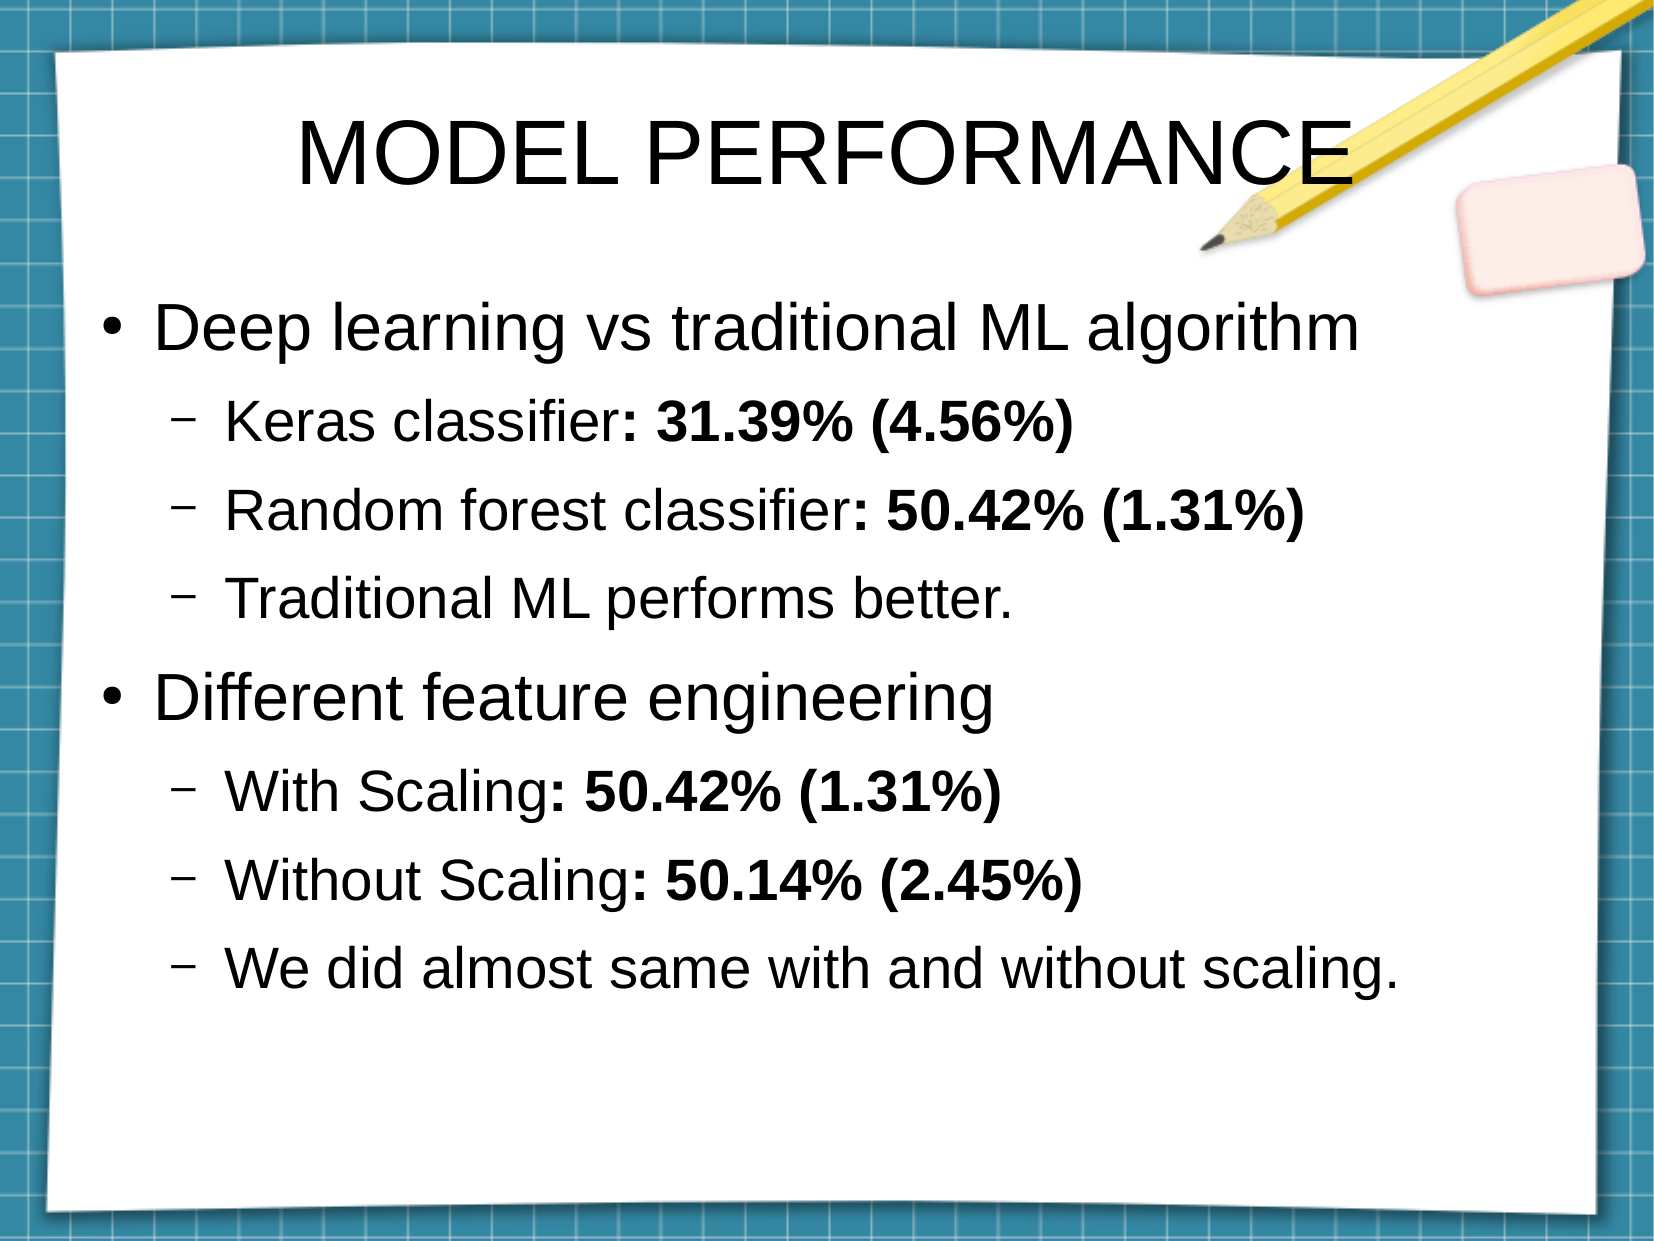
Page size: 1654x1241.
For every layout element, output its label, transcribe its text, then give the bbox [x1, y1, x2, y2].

list Deep learning vs traditional ML algorithm Keras classifier: 31.39% (4.56%) Random forest classifier: 50.42% (1.31%) Traditional ML performs better. Different feature engineering With Scaling: 50.42% (1.31%) Without Scaling: 50.14% (2.45%) We did almost same with and without scaling. [82, 290, 1571, 1010]
title MODEL PERFORMANCE [82, 49, 1571, 257]
picture [0, 0, 1654, 1241]
